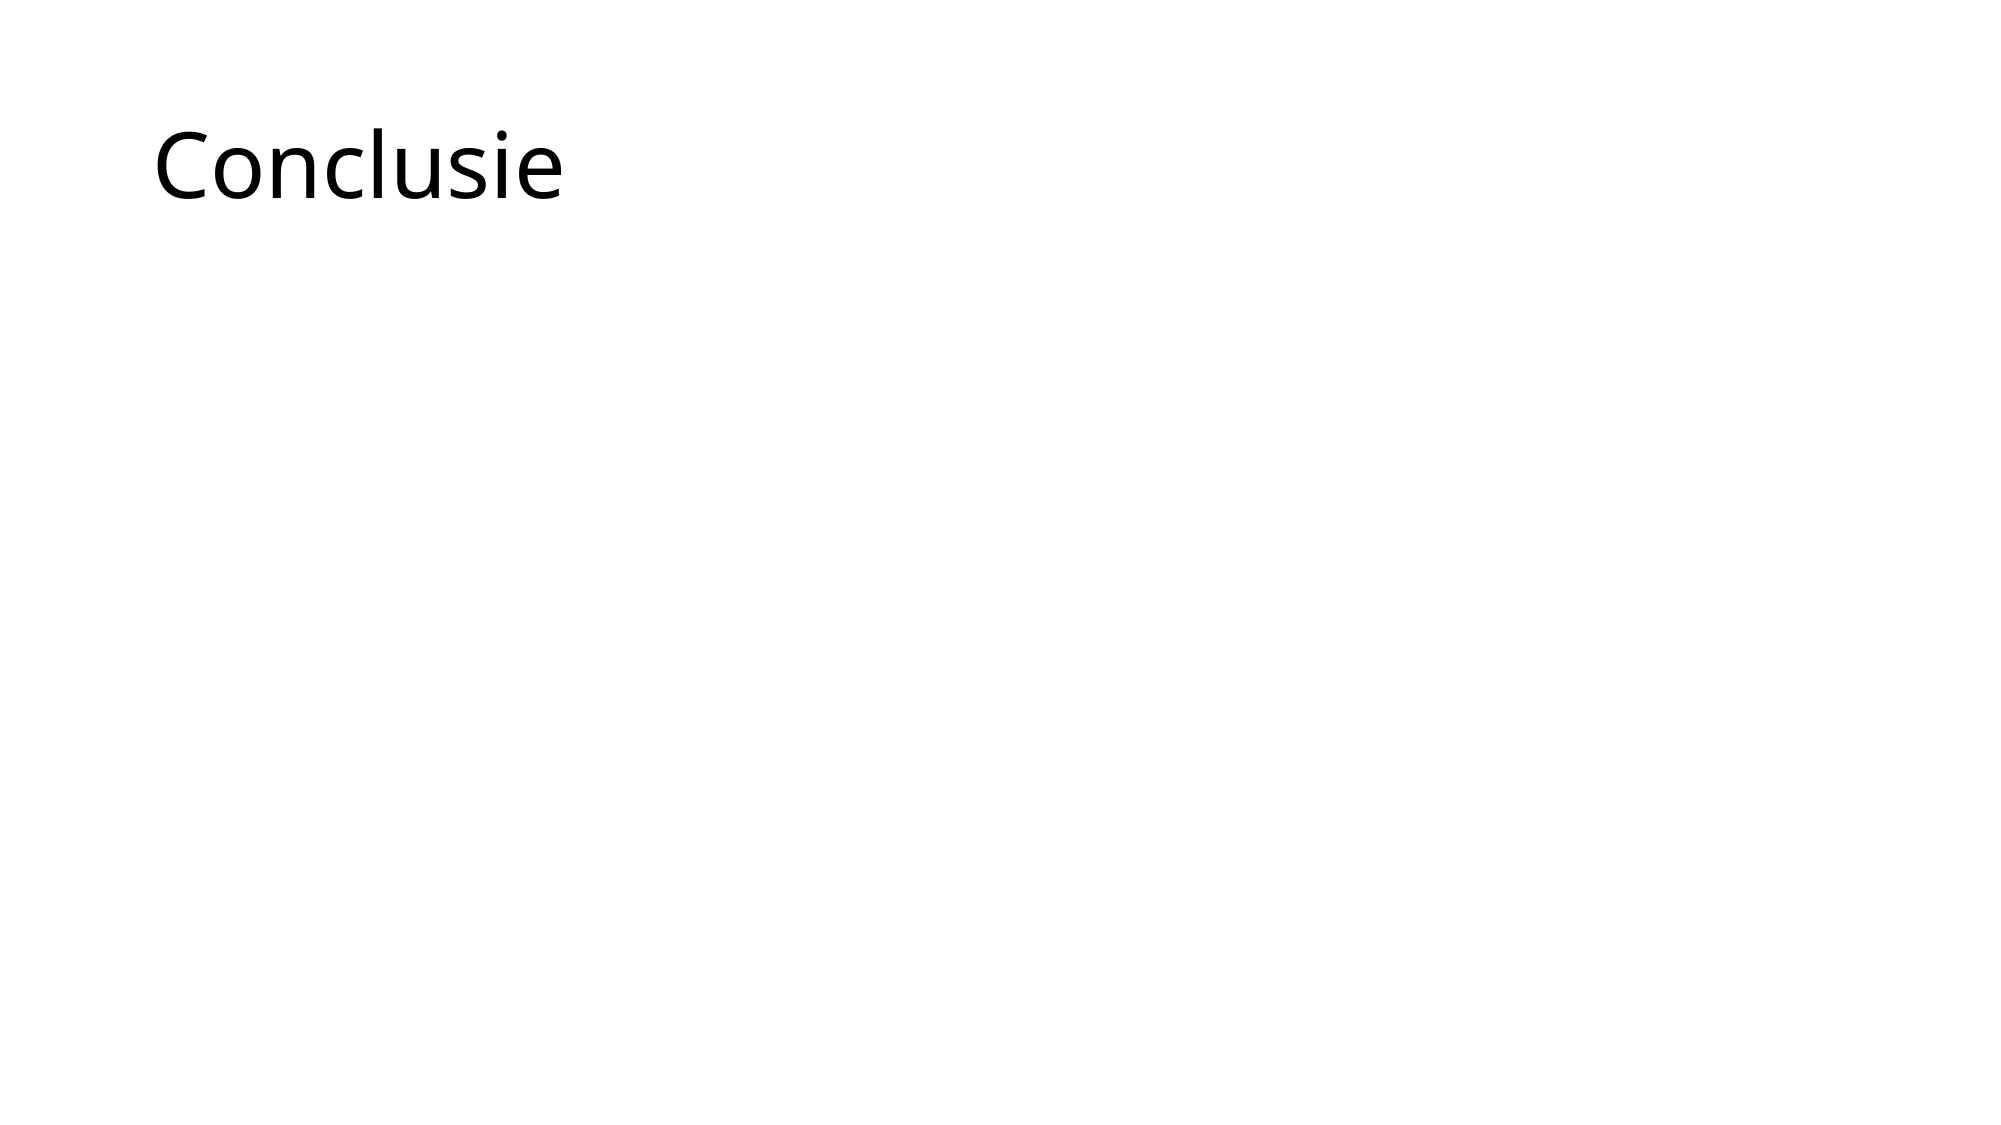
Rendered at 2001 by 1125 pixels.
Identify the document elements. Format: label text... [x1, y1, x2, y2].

title Conclusie [137, 59, 1863, 278]
